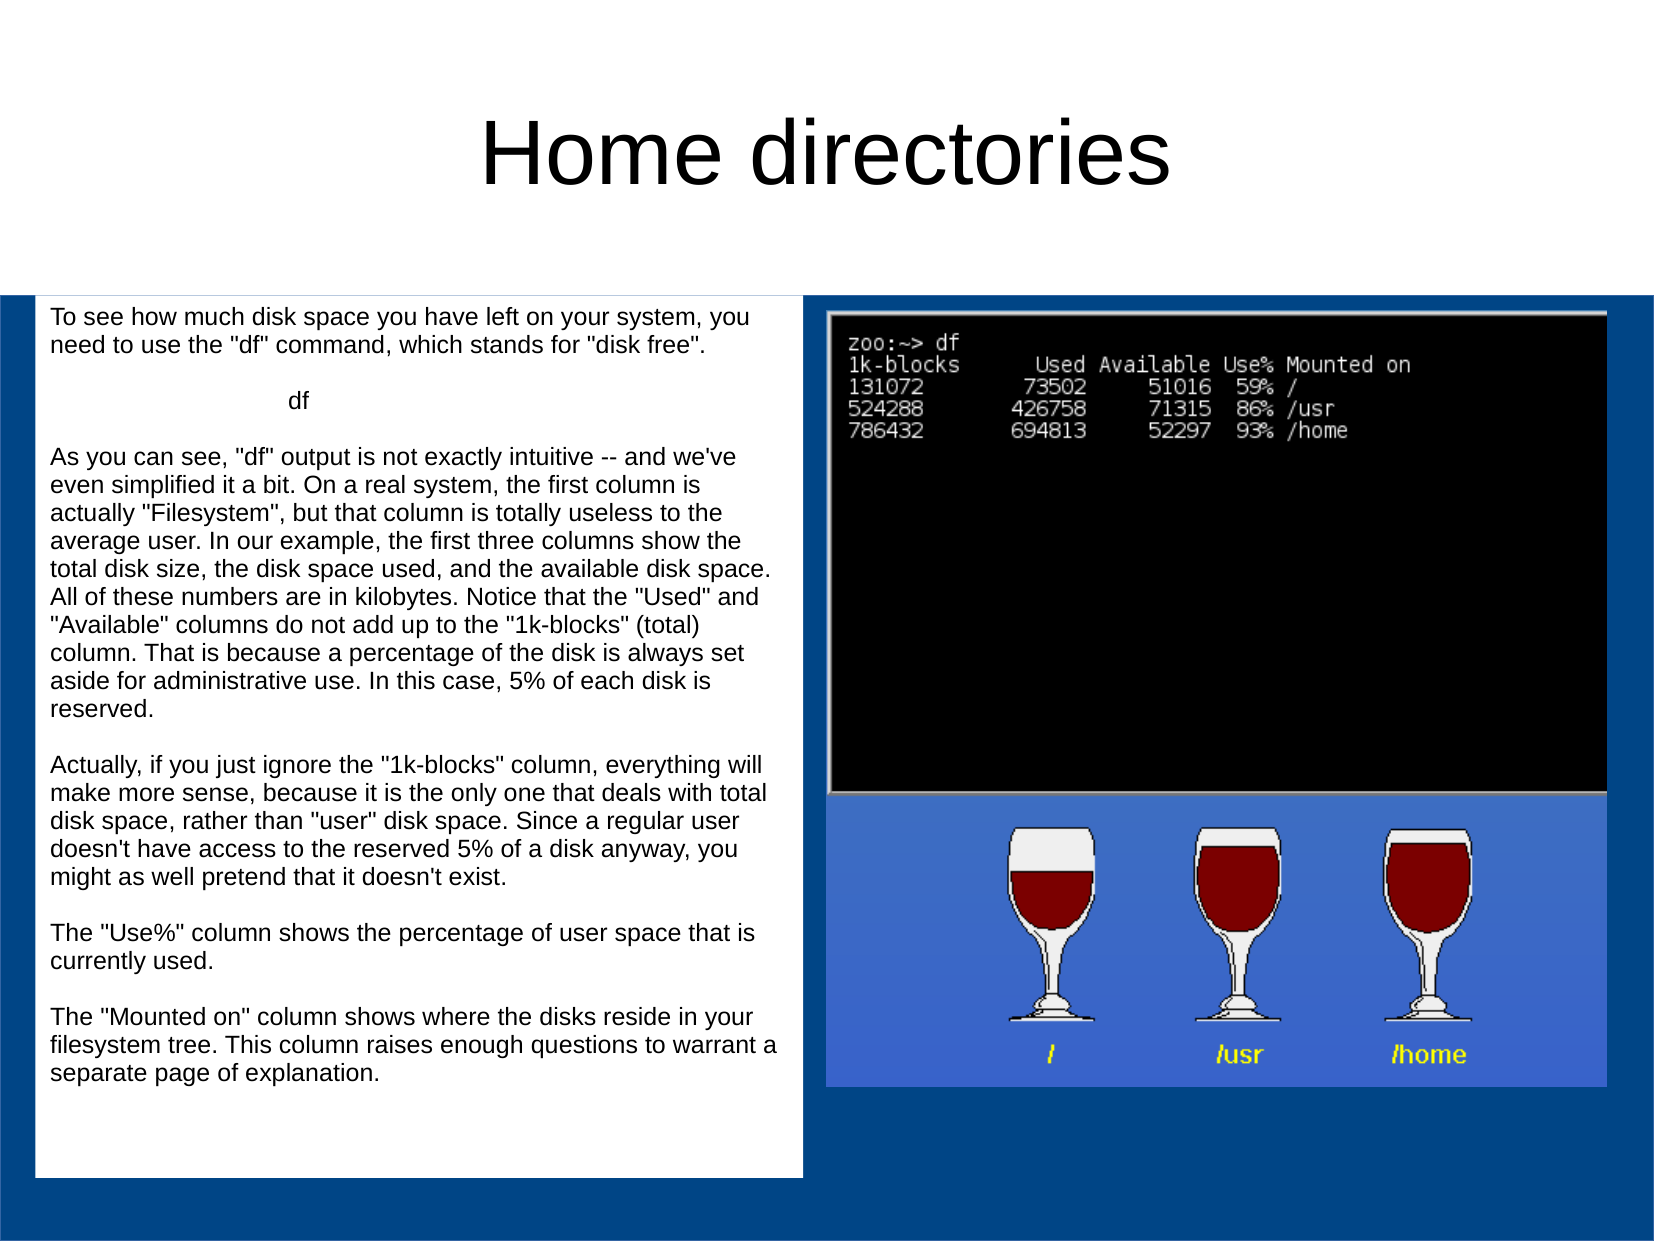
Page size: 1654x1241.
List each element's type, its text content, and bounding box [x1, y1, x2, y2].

title Home directories [82, 49, 1571, 257]
picture [826, 310, 1607, 1087]
text_box [0, 295, 1654, 1241]
text_box To see how much disk space you have left on your system, you need to use the "df" command, which stands for "disk free". df As you can see, "df" output is not exactly intuitive -- and we've even simplified it a bit. On a real system, the first column is actually "Filesystem", but that column is totally useless to the average user. In our example, the first three columns show the total disk size, the disk space used, and the available disk space. All of these numbers are in kilobytes. Notice that the "Used" and "Available" columns do not add up to the "1k-blocks" (total) column. That is because a percentage of the disk is always set aside for administrative use. In this case, 5% of each disk is reserved. Actually, if you just ignore the "1k-blocks" column, everything will make more sense, because it is the only one that deals with total disk space, rather than "user" disk space. Since a regular user doesn't have access to the reserved 5% of a disk anyway, you might as well pretend that it doesn't exist. The "Use%" column shows the percentage of user space that is currently used. The "Mounted on" column shows where the disks reside in your filesystem tree. This column raises enough questions to warrant a separate page of explanation. [35, 295, 804, 1178]
